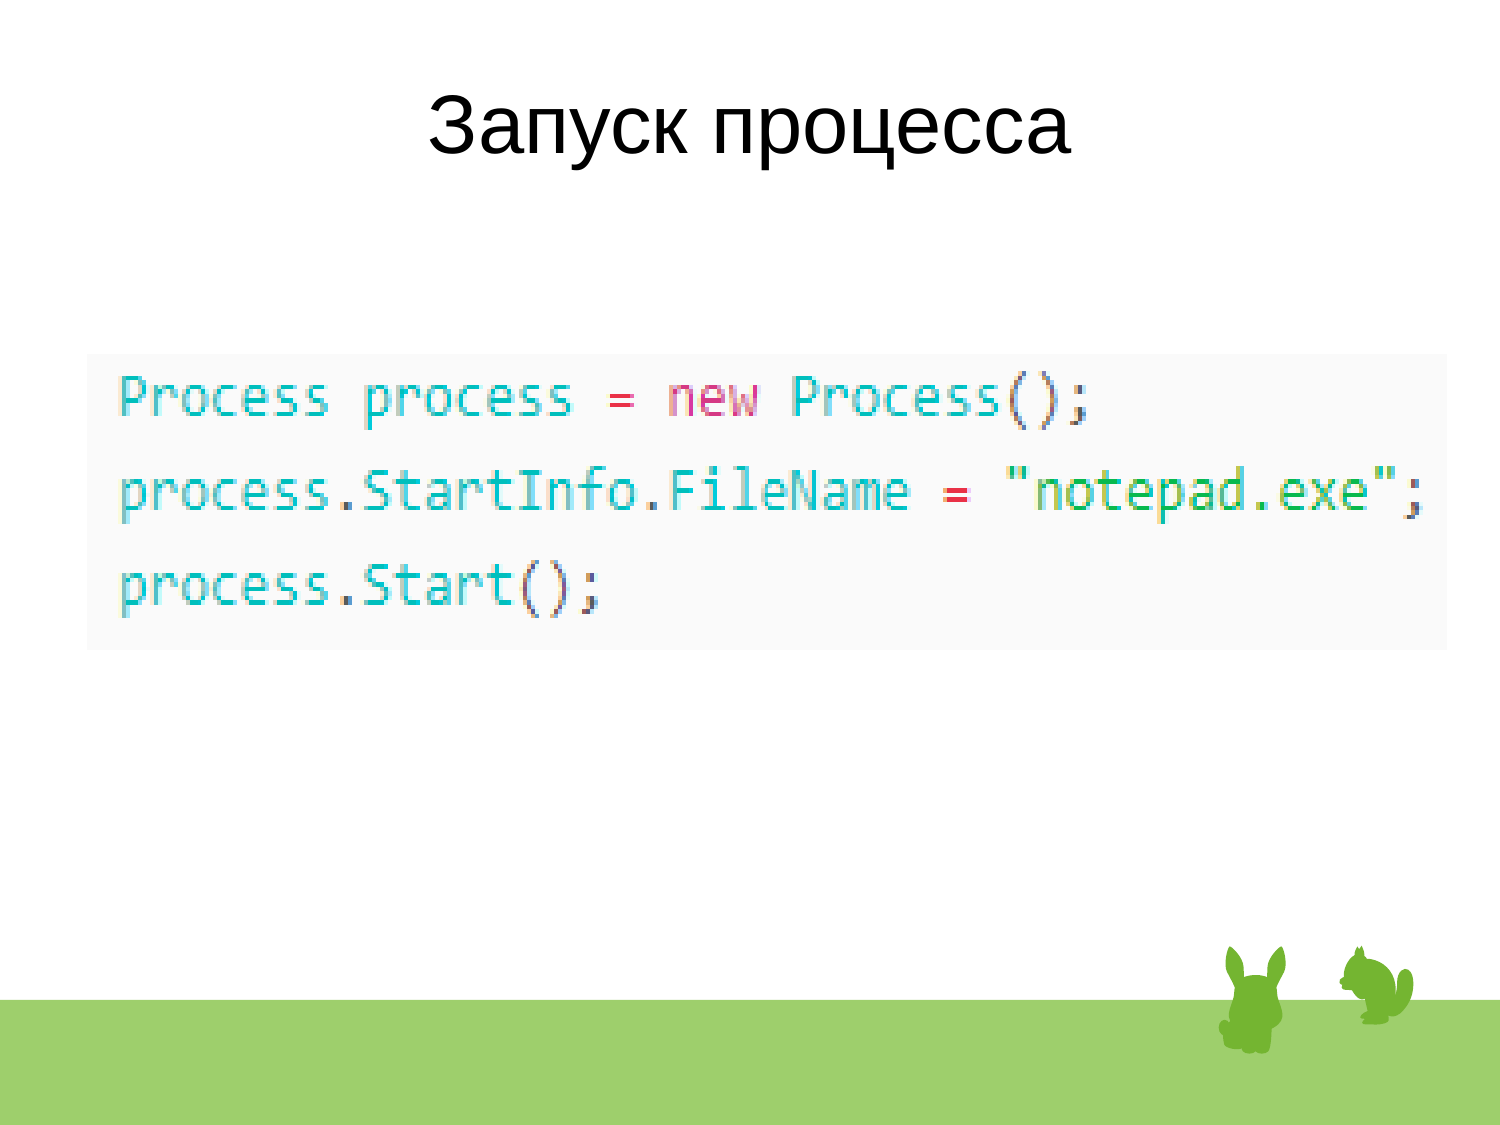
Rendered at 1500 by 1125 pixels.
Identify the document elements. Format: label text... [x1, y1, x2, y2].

picture [87, 354, 1447, 650]
title Запуск процесса [80, 35, 1420, 215]
